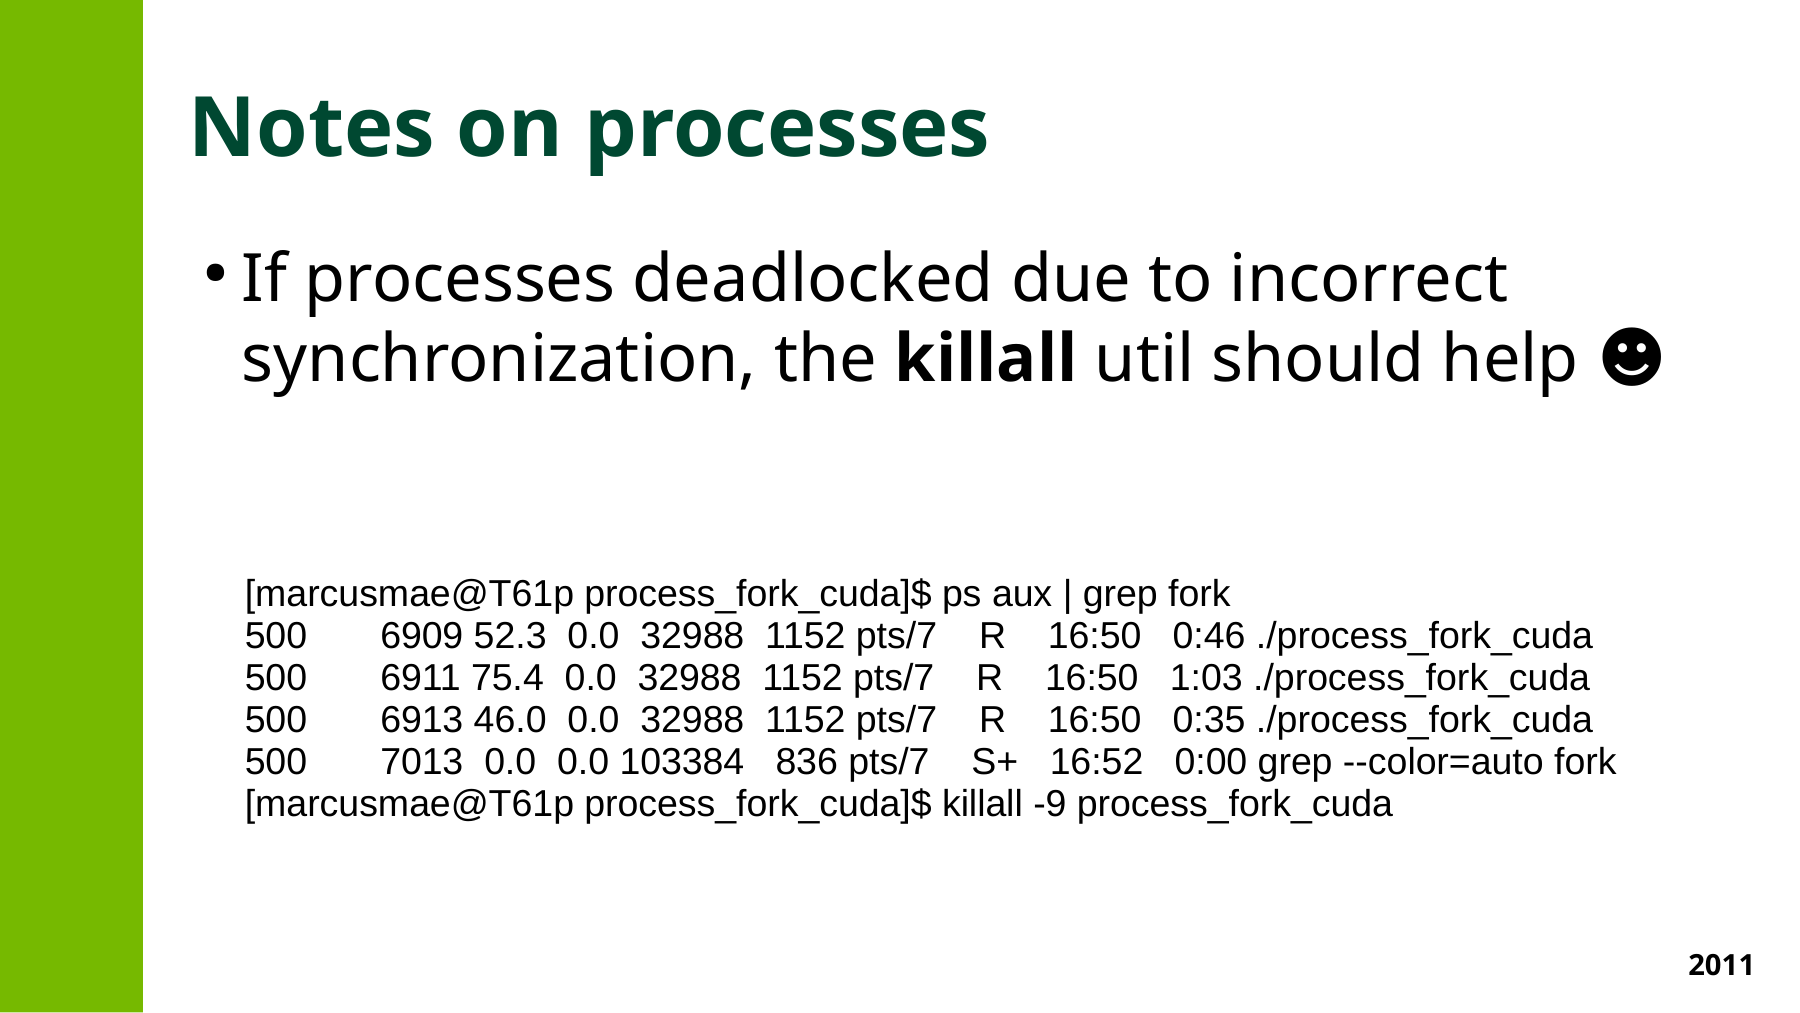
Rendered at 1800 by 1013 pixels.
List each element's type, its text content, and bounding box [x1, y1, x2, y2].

text_box [marcusmae@T61p process_fork_cuda]$ ps aux | grep fork 500 6909 52.3 0.0 32988 1152 pts/7 R 16:50 0:46 ./process_fork_cuda 500 6911 75.4 0.0 32988 1152 pts/7 R 16:50 1:03 ./process_fork_cuda 500 6913 46.0 0.0 32988 1152 pts/7 R 16:50 0:35 ./process_fork_cuda 500 7013 0.0 0.0 103384 836 pts/7 S+ 16:52 0:00 grep --color=auto fork [marcusmae@T61p process_fork_cuda]$ killall -9 process_fork_cuda [229, 564, 1633, 832]
list If processes deadlocked due to incorrect synchronization, the killall util should help ☻ [188, 227, 1688, 976]
title Notes on processes [188, 40, 1733, 211]
